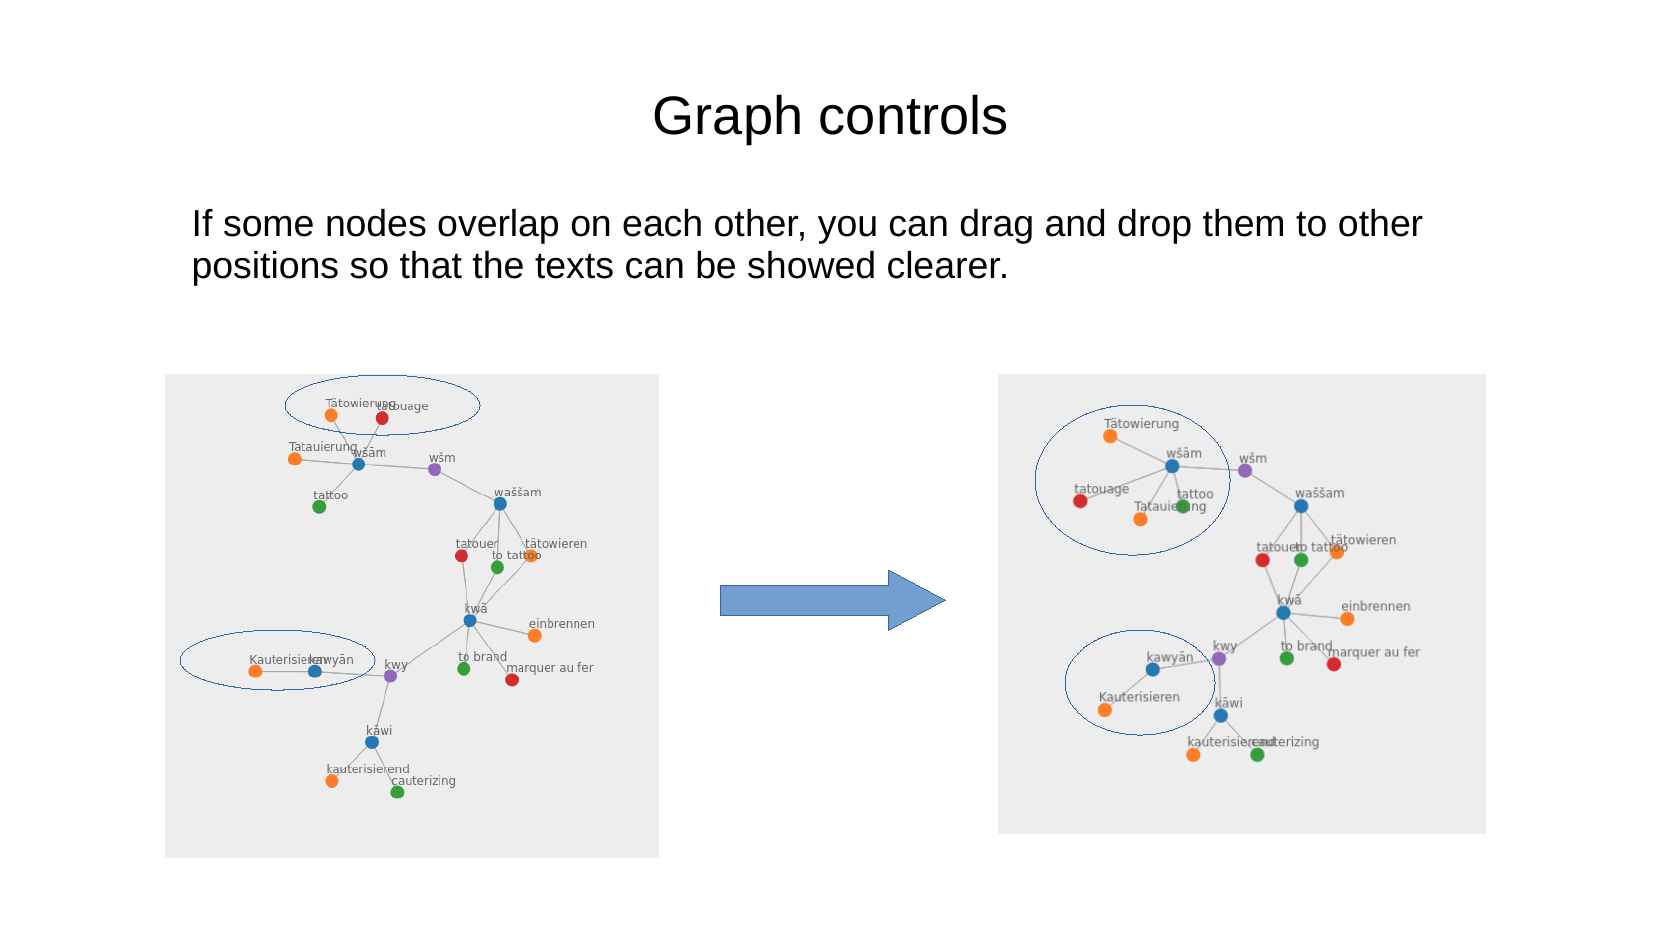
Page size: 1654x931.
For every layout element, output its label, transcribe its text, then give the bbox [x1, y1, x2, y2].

picture [998, 374, 1486, 834]
text_box If some nodes overlap on each other, you can drag and drop them to other positions so that the texts can be showed clearer. [176, 195, 1452, 301]
text_box [720, 570, 946, 631]
title Graph controls [86, 75, 1576, 156]
picture [165, 374, 659, 858]
